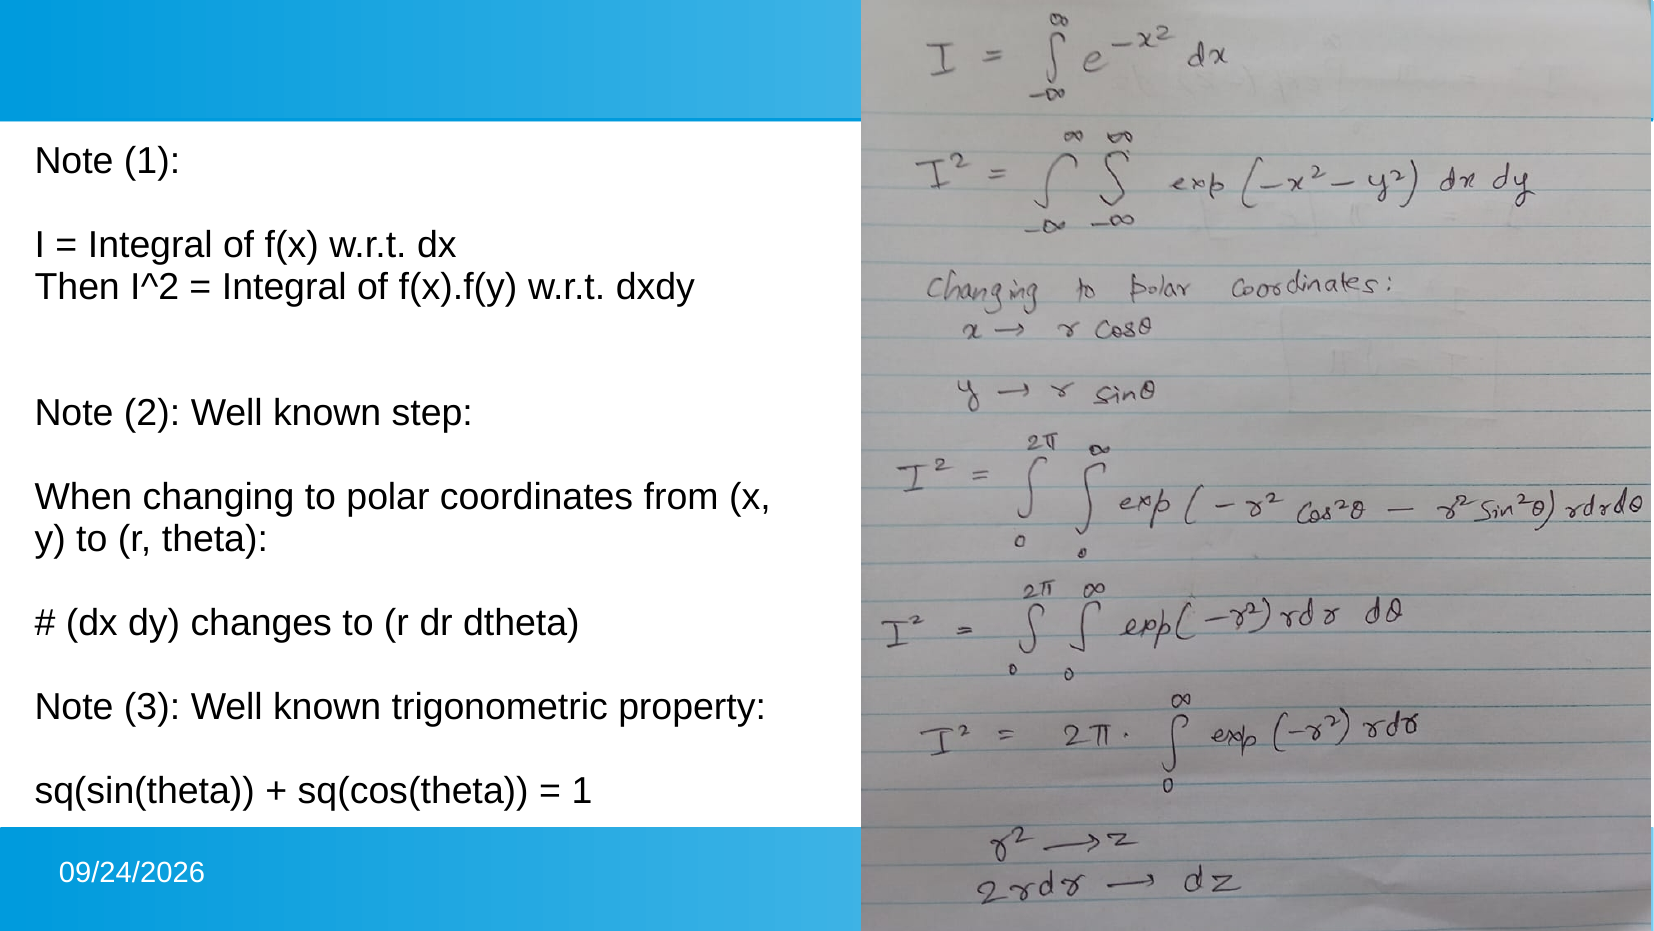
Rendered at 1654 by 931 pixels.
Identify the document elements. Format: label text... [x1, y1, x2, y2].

text_box Note (1): I = Integral of f(x) w.r.t. dx Then I^2 = Integral of f(x).f(y) w.r.t. dxdy Note (2): Well known step: When changing to polar coordinates from (x, y) to (r, theta): # (dx dy) changes to (r dr dtheta) Note (3): Well known trigonometric property: sq(sin(theta)) + sq(cos(theta)) = 1 [19, 132, 788, 861]
picture [861, 0, 1651, 931]
